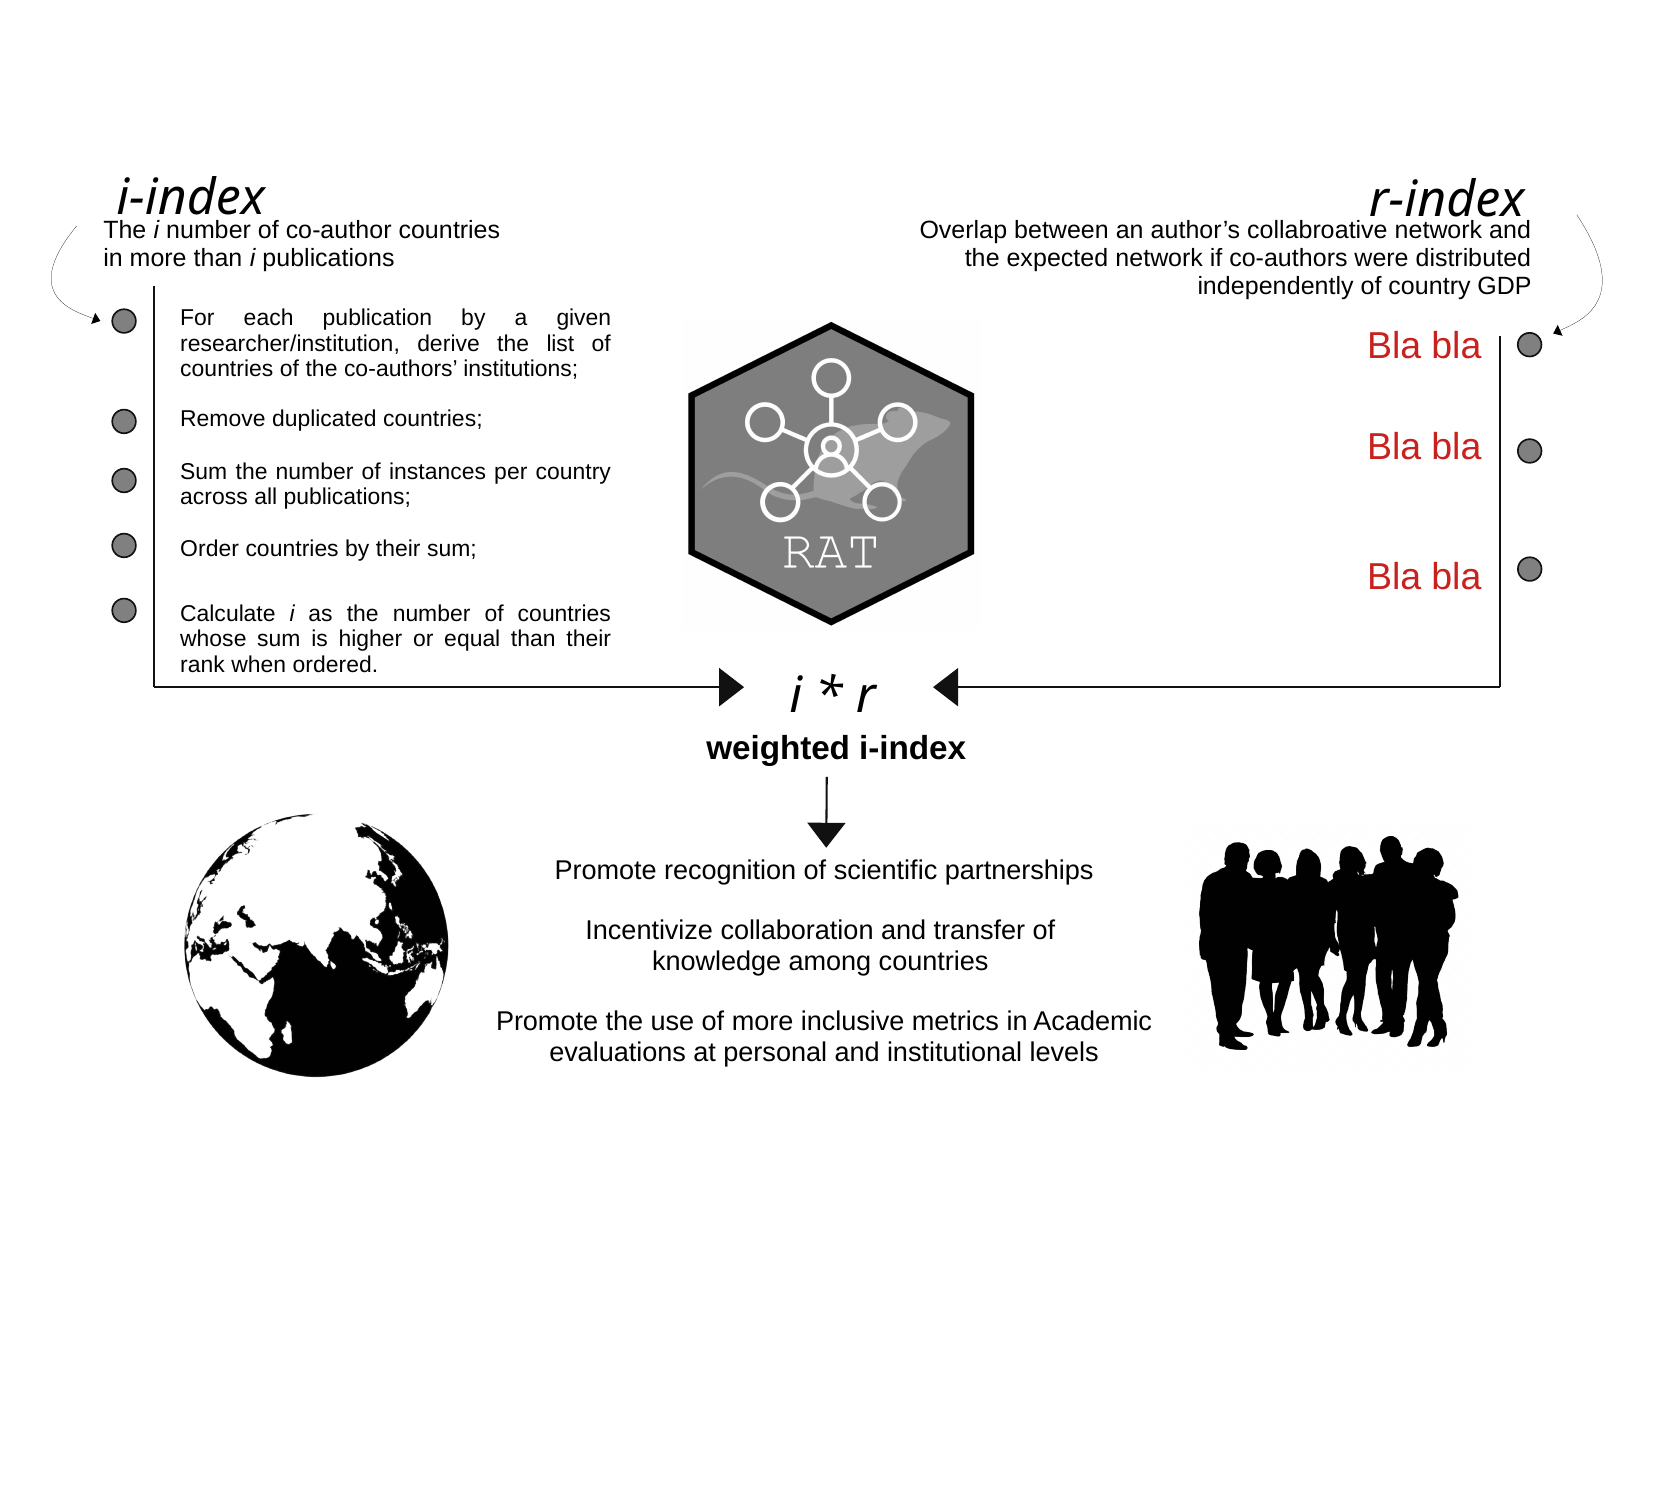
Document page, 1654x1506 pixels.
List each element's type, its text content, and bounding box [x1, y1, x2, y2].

text_box [112, 468, 136, 493]
text_box [112, 309, 136, 333]
text_box [1517, 332, 1542, 357]
text_box Overlap between an author’s collabroative network and the expected network if co-authors were distributed independently of country GDP [885, 208, 1548, 308]
text_box Bla bla [1352, 417, 1554, 475]
text_box Promote recognition of scientific partnerships Incentivize collaboration and transfer of knowledge among countries Promote the use of more inclusive metrics in Academic evaluations at personal and institutional levels [466, 847, 1182, 1075]
text_box For each publication by a given researcher/institution, derive the list of countries of the co-authors’ institutions; [165, 297, 626, 389]
text_box r-index [1263, 155, 1630, 229]
text_box Bla bla [1352, 317, 1554, 375]
text_box [1517, 557, 1542, 581]
text_box i-index [11, 153, 371, 226]
text_box i * r [690, 651, 975, 725]
text_box Bla bla [1352, 547, 1554, 605]
text_box [112, 409, 136, 434]
picture [132, 760, 466, 1146]
text_box [112, 598, 136, 623]
text_box Order countries by their sum; [165, 528, 626, 570]
picture [682, 320, 981, 630]
text_box Remove duplicated countries; [165, 397, 626, 439]
picture [1186, 823, 1471, 1072]
text_box [112, 533, 136, 558]
text_box weighted i-index [598, 722, 1075, 775]
text_box The i number of co-author countries in more than i publications [88, 208, 1046, 280]
text_box [1517, 439, 1542, 463]
text_box Sum the number of instances per country across all publications; [165, 451, 626, 517]
text_box Calculate i as the number of countries whose sum is higher or equal than their rank when ordered. [165, 592, 626, 685]
